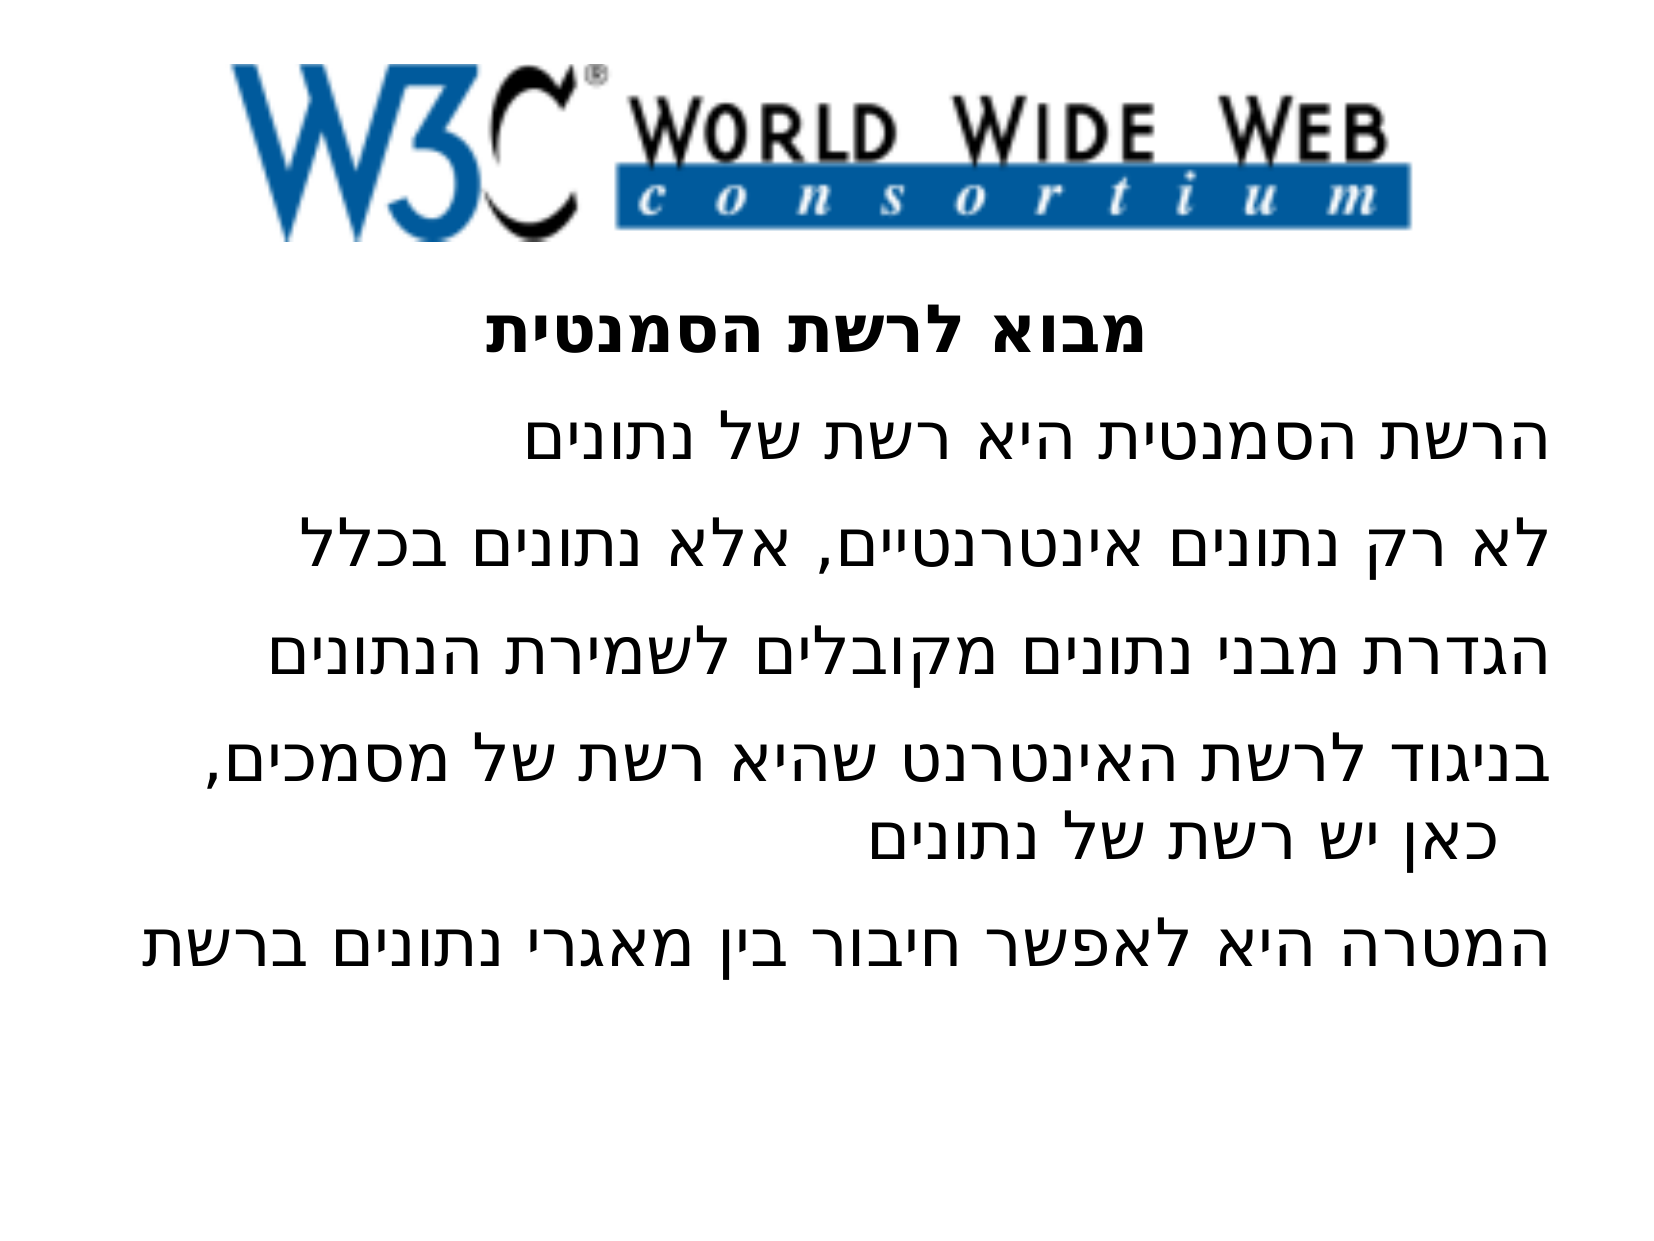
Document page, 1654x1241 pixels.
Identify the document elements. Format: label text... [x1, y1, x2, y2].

list מבוא לרשת הסמנטית הרשת הסמנטית היא רשת של נתונים לא רק נתונים אינטרנטיים, אלא נתונים בכלל הגדרת מבני נתונים מקובלים לשמירת הנתונים בניגוד לרשת האינטרנט שהיא רשת של מסמכים, כאן יש רשת של נתונים המטרה היא לאפשר חיבור בין מאגרי נתונים ברשת [82, 290, 1571, 1094]
picture [217, 64, 1428, 242]
